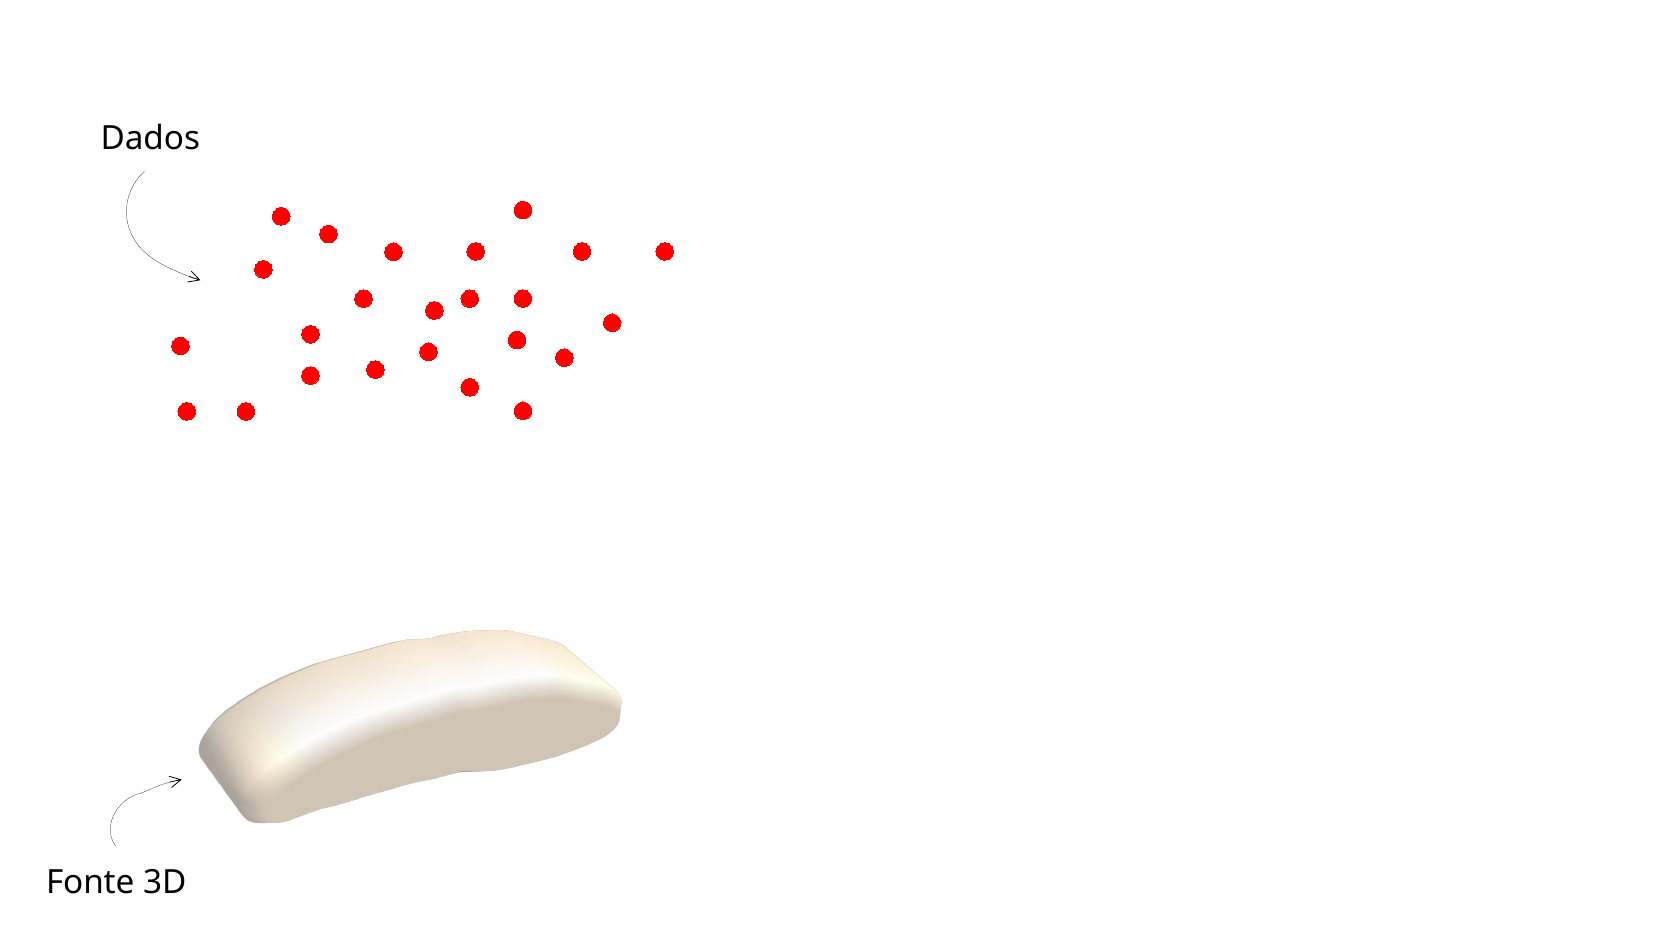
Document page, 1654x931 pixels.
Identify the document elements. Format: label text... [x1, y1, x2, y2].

text_box Dados [85, 106, 401, 158]
text_box [514, 401, 532, 420]
text_box [655, 242, 674, 261]
text_box [237, 402, 255, 421]
text_box [301, 325, 320, 344]
text_box [366, 360, 385, 379]
text_box [272, 207, 291, 226]
text_box [419, 342, 438, 361]
text_box [514, 289, 532, 308]
text_box [555, 348, 574, 367]
text_box [460, 289, 479, 308]
text_box [573, 242, 591, 261]
text_box [460, 378, 479, 397]
text_box [354, 289, 373, 308]
text_box [319, 225, 338, 243]
text_box [603, 313, 622, 332]
text_box [177, 402, 196, 421]
text_box [254, 260, 273, 279]
text_box Fonte 3D [31, 850, 206, 902]
text_box [171, 337, 190, 355]
text_box [508, 331, 526, 349]
text_box [301, 366, 320, 385]
text_box [384, 242, 403, 261]
text_box [514, 201, 532, 219]
text_box [425, 301, 444, 320]
text_box [466, 242, 485, 261]
